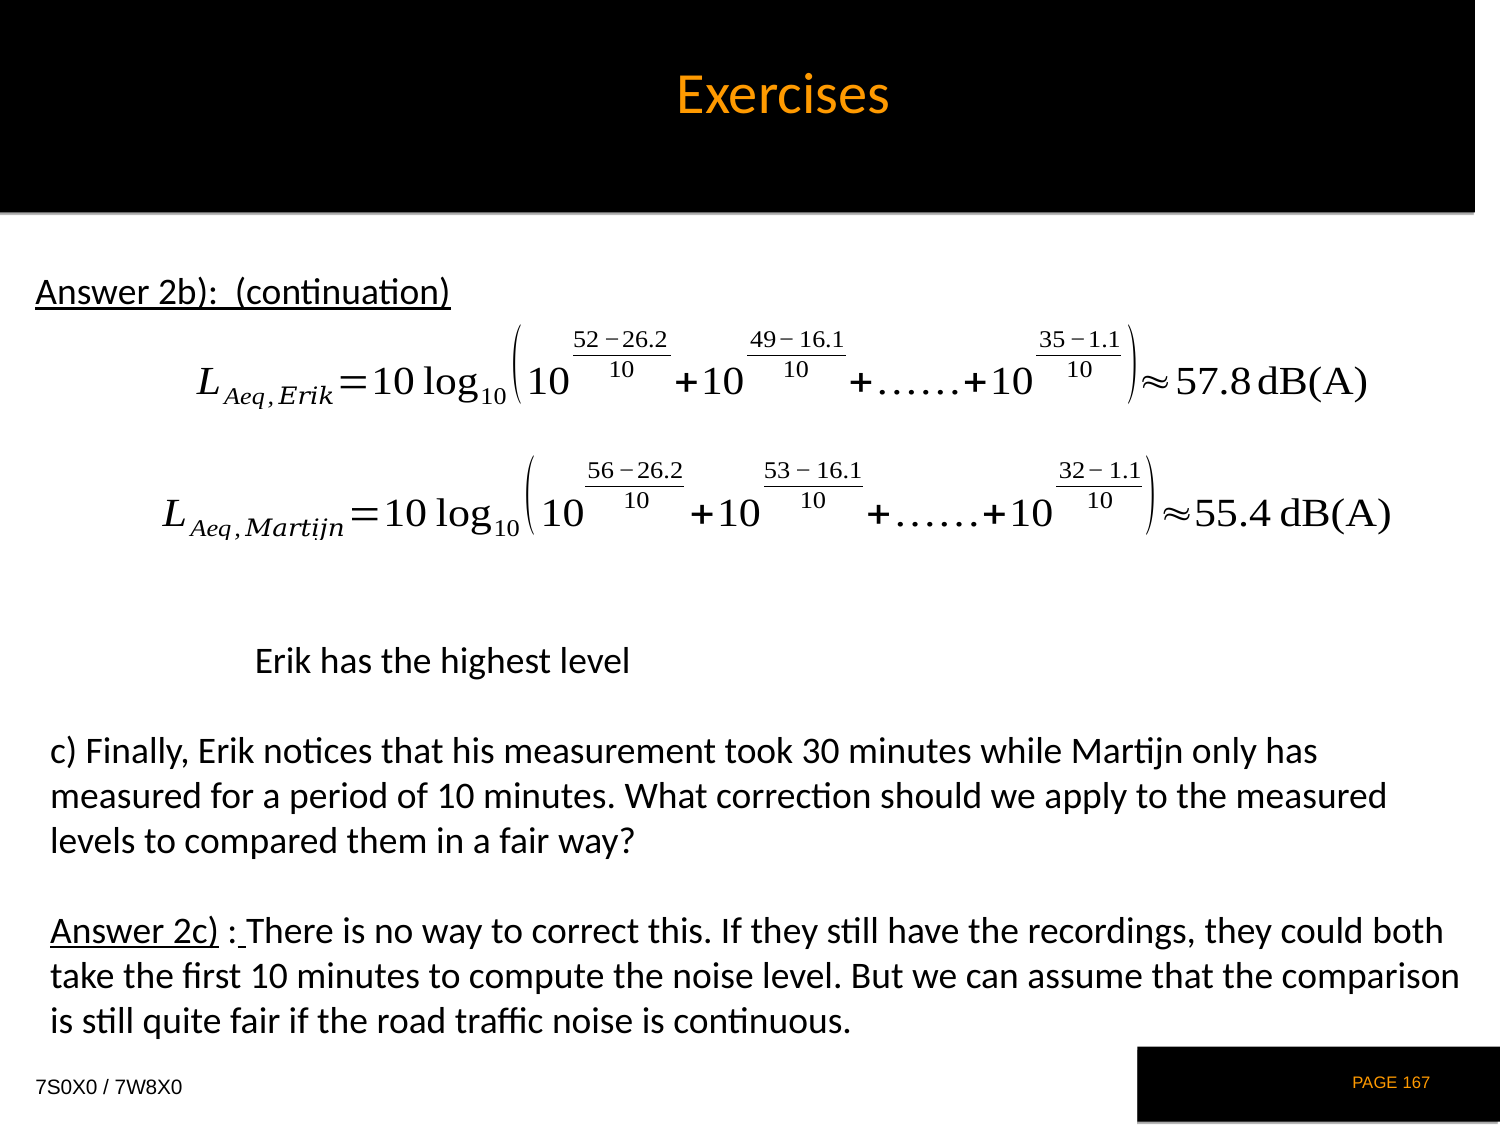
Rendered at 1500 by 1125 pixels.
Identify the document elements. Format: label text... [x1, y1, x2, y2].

text_box [0, 0, 1475, 213]
text_box Erik has the highest level [240, 637, 646, 691]
text_box [1137, 1046, 1500, 1122]
text_box Exercises [125, 48, 1442, 200]
text_box PAGE <number>7 [1352, 1066, 1453, 1098]
text_box 7S0X0 / 7W8X0 [35, 1070, 626, 1102]
text_box c) Finally, Erik notices that his measurement took 30 minutes while Martijn only has measured for a period of 10 minutes. What correction should we apply to the measured levels to compared them in a fair way? Answer 2c) : There is no way to correct this. If they still have the recordings, they could both take the first 10 minutes to compute the noise level. But we can assume that the comparison is still quite fair if the road traffic noise is continuous. [35, 718, 1489, 1048]
chart [183, 322, 1379, 409]
chart [148, 453, 1403, 540]
text_box Answer 2b): (continuation) [20, 259, 466, 320]
